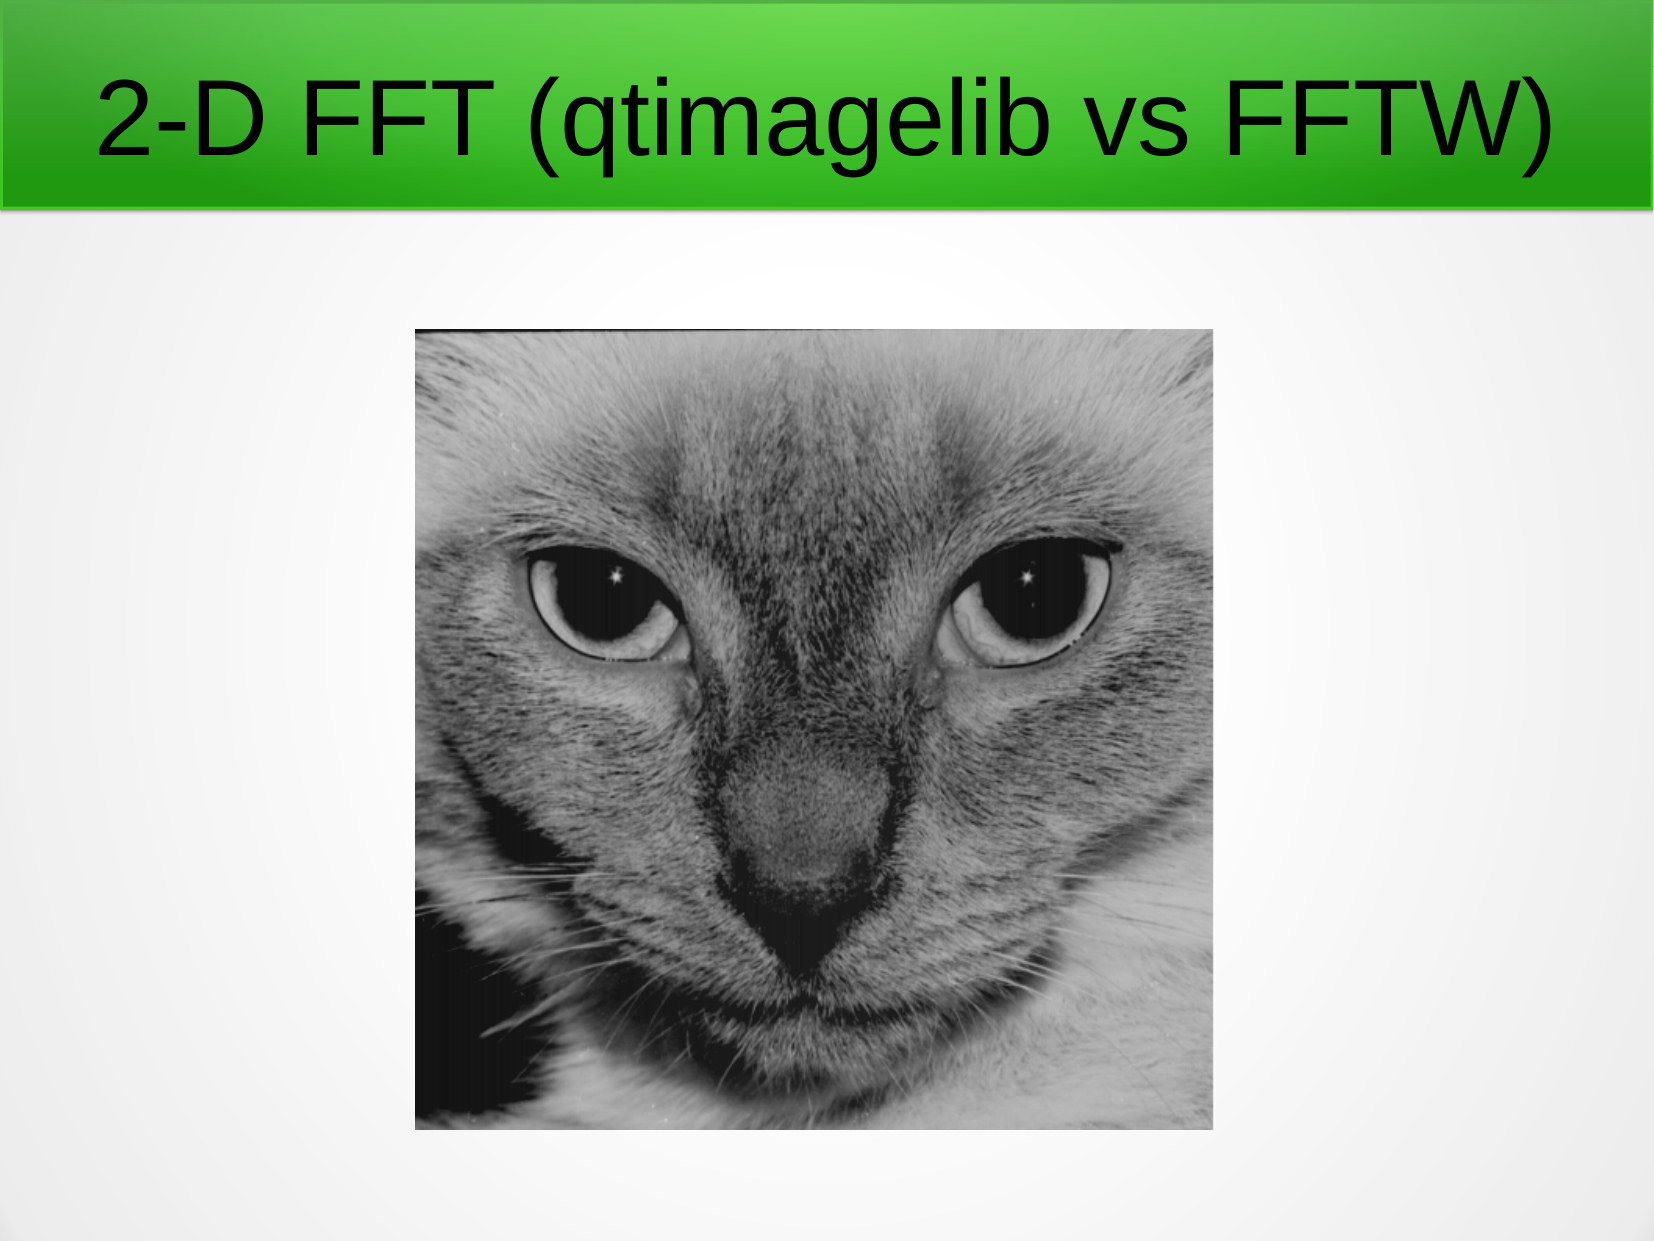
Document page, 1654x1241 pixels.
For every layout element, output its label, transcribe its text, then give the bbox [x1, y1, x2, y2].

picture [415, 329, 1216, 1130]
title 2-D FFT (qtimagelib vs FFTW) [82, 47, 1571, 189]
